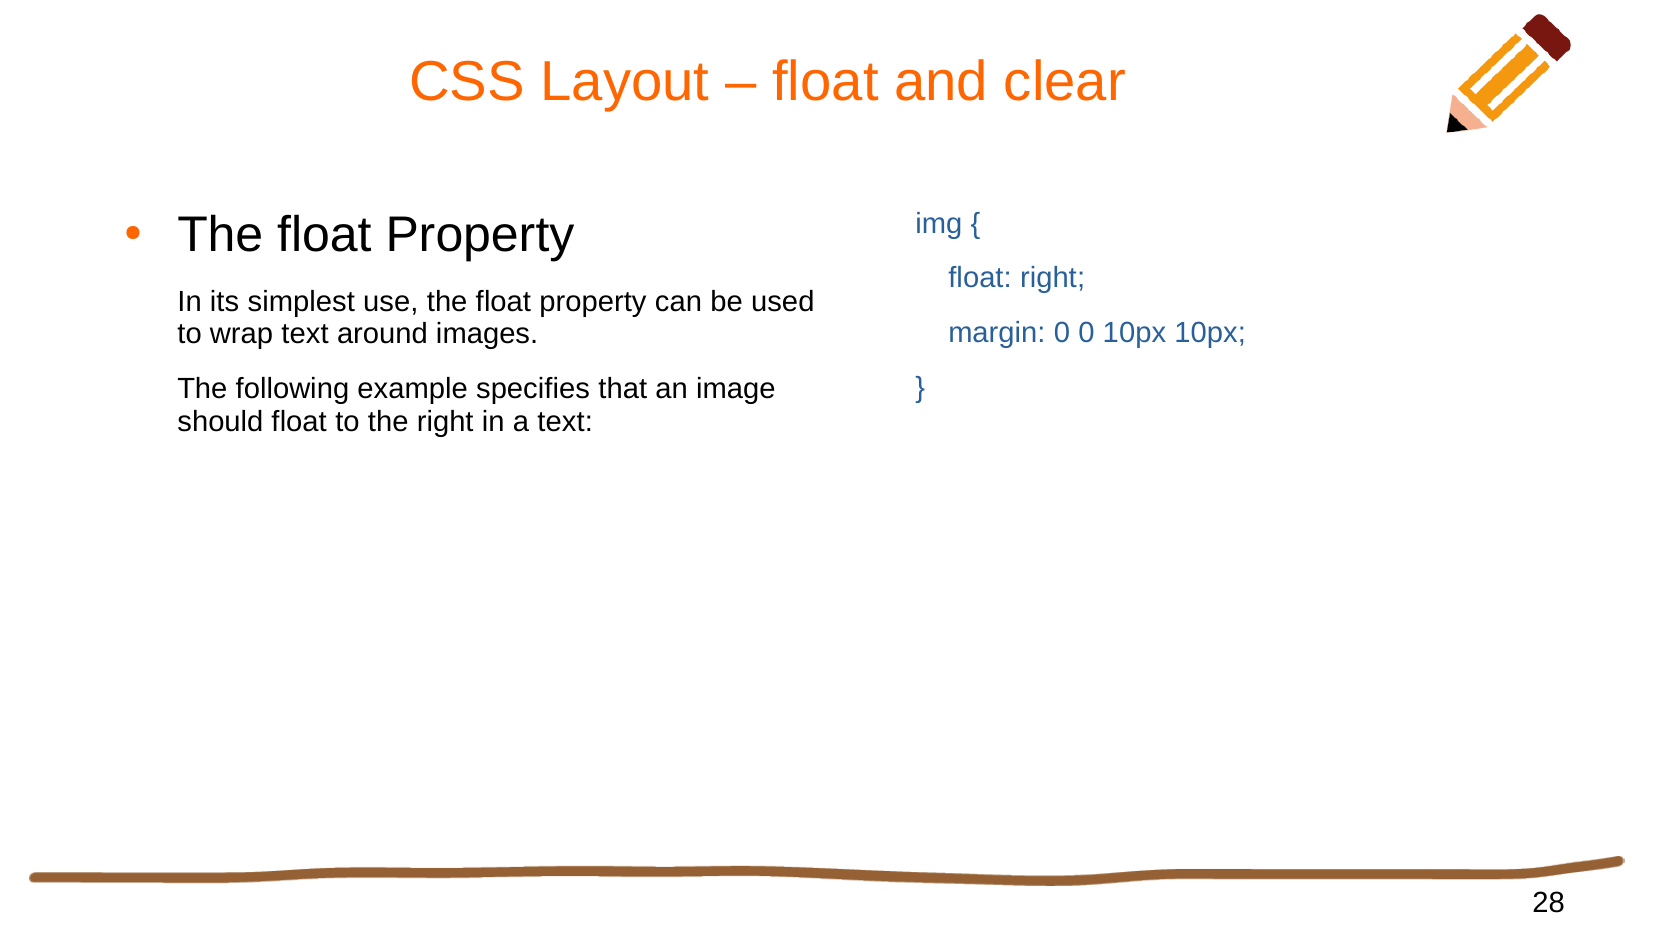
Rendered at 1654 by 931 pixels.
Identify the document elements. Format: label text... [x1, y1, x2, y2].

list img { float: right; margin: 0 0 10px 10px; } [844, 206, 1565, 857]
title CSS Layout – float and clear [88, 29, 1447, 133]
picture [29, 856, 1625, 886]
list The float Property In its simplest use, the float property can be used to wrap text around images. The following example specifies that an image should float to the right in a text: [106, 206, 827, 857]
picture [1446, 14, 1571, 133]
